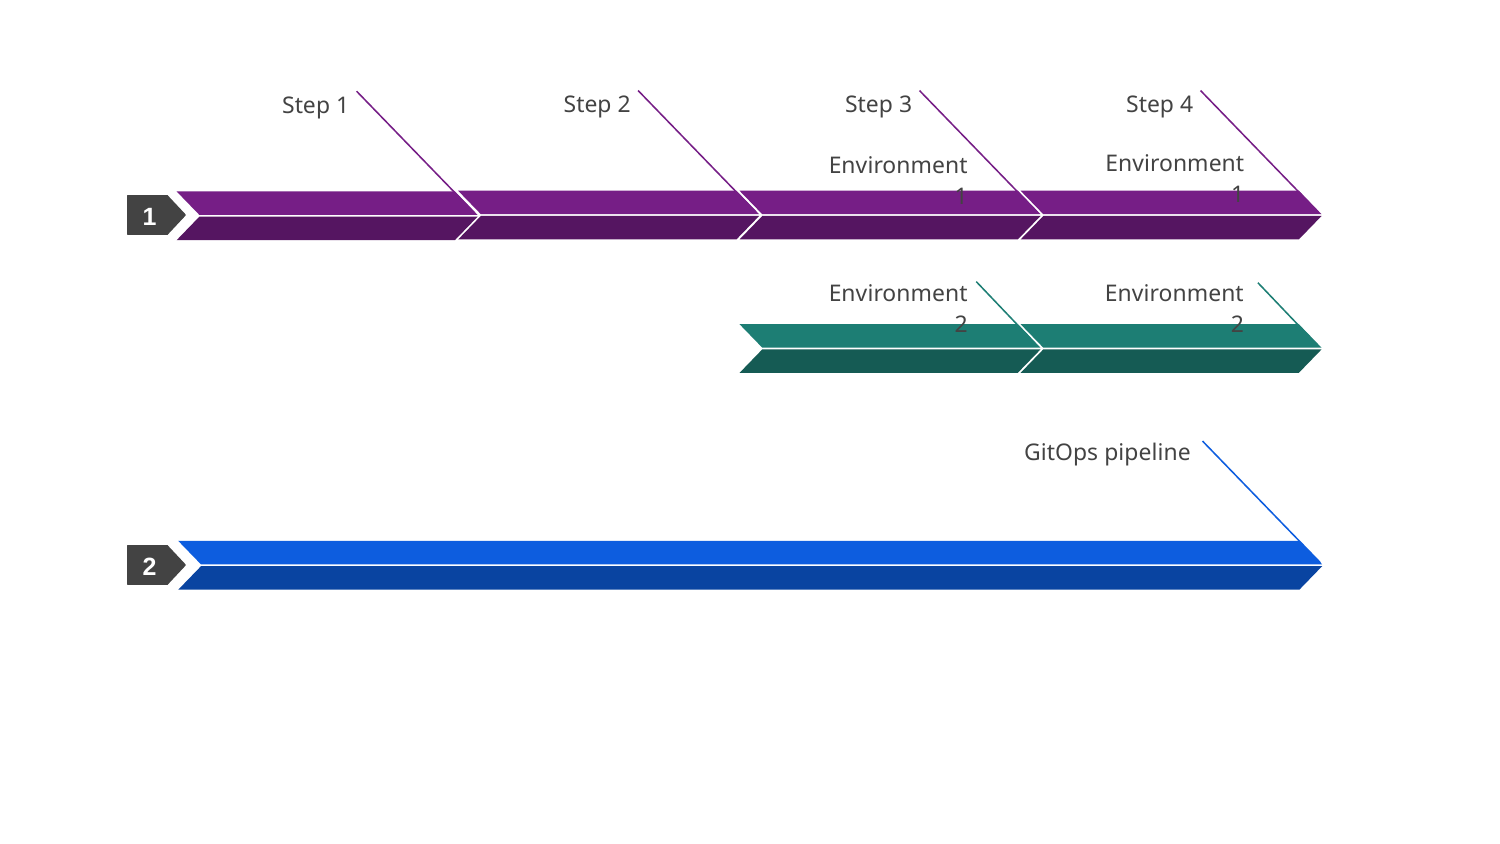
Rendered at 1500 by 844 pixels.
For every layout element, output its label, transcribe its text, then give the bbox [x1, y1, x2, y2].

text_box Environment 2 [806, 259, 983, 299]
text_box Environment 1 [806, 131, 983, 171]
text_box [168, 196, 186, 234]
text_box Step 1 [262, 71, 365, 111]
text_box [176, 191, 478, 215]
text_box Step 3 [759, 70, 928, 111]
text_box [739, 349, 1322, 373]
text_box [739, 324, 1322, 348]
text_box [178, 566, 1323, 590]
text_box Environment 2 [1082, 259, 1259, 299]
text_box Step 2 [543, 70, 646, 111]
text_box [168, 546, 186, 584]
text_box Environment 1 [1082, 129, 1260, 169]
text_box GitOps pipeline [816, 418, 1207, 459]
text_box 2 [127, 545, 168, 585]
text_box [178, 540, 1323, 565]
text_box Step 4 [1031, 70, 1209, 111]
text_box 1 [127, 195, 168, 235]
text_box [176, 190, 1322, 241]
